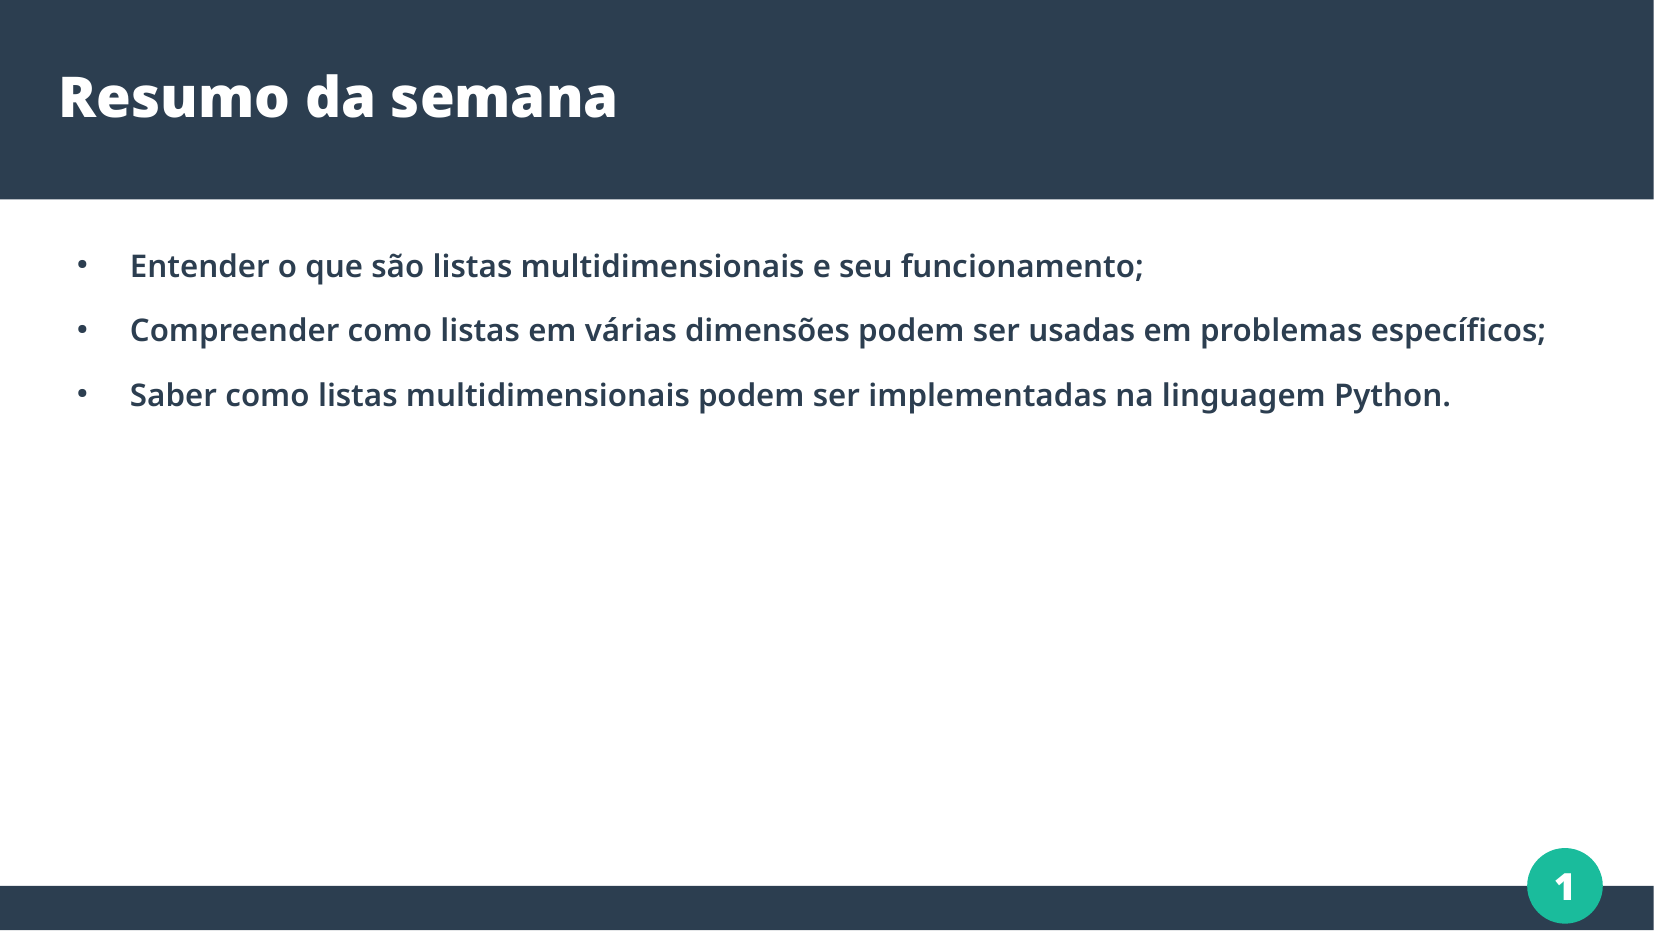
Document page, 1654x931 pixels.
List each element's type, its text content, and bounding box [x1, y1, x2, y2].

list Entender o que são listas multidimensionais e seu funcionamento; Compreender como listas em várias dimensões podem ser usadas em problemas específicos; Saber como listas multidimensionais podem ser implementadas na linguagem Python. [59, 243, 1595, 864]
title Resumo da semana [59, 37, 1595, 156]
